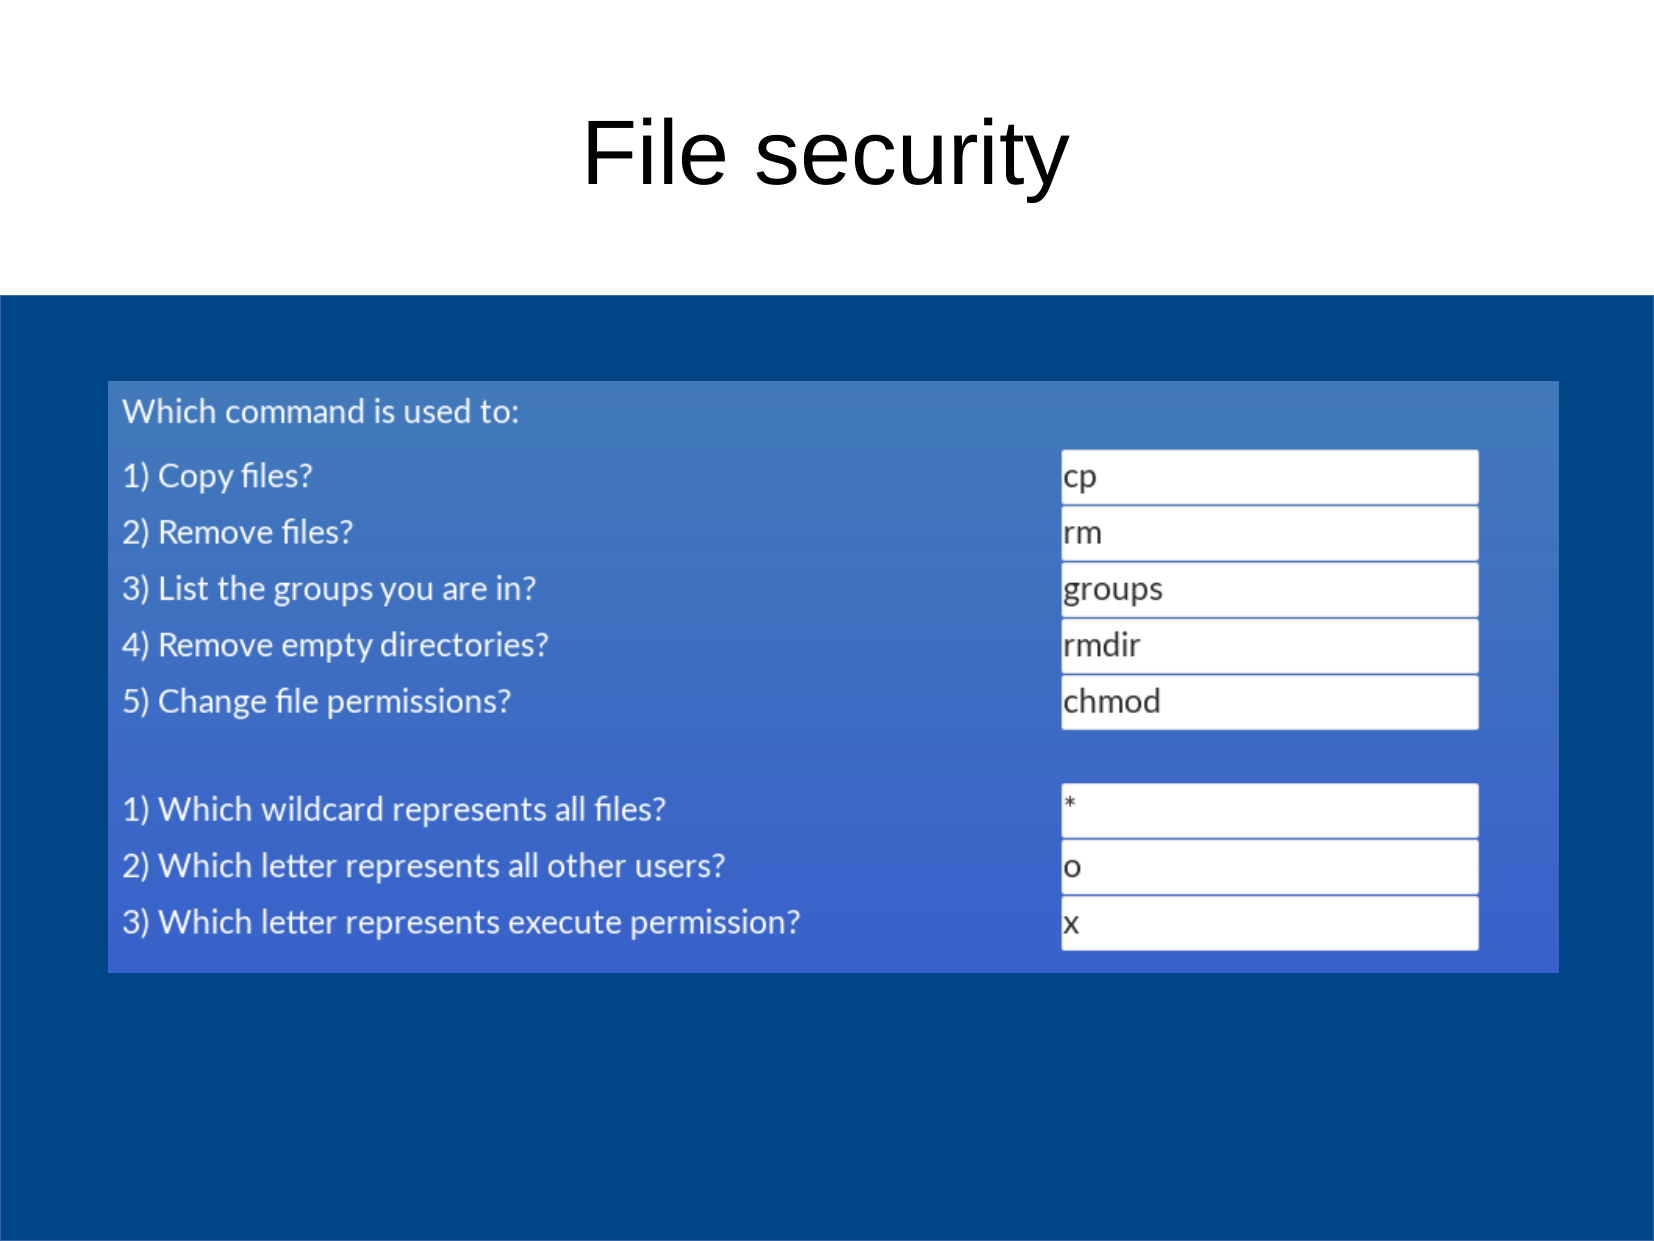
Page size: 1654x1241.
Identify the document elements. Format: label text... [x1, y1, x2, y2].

text_box [0, 295, 1654, 1241]
title File security [82, 49, 1571, 257]
picture [108, 381, 1559, 973]
